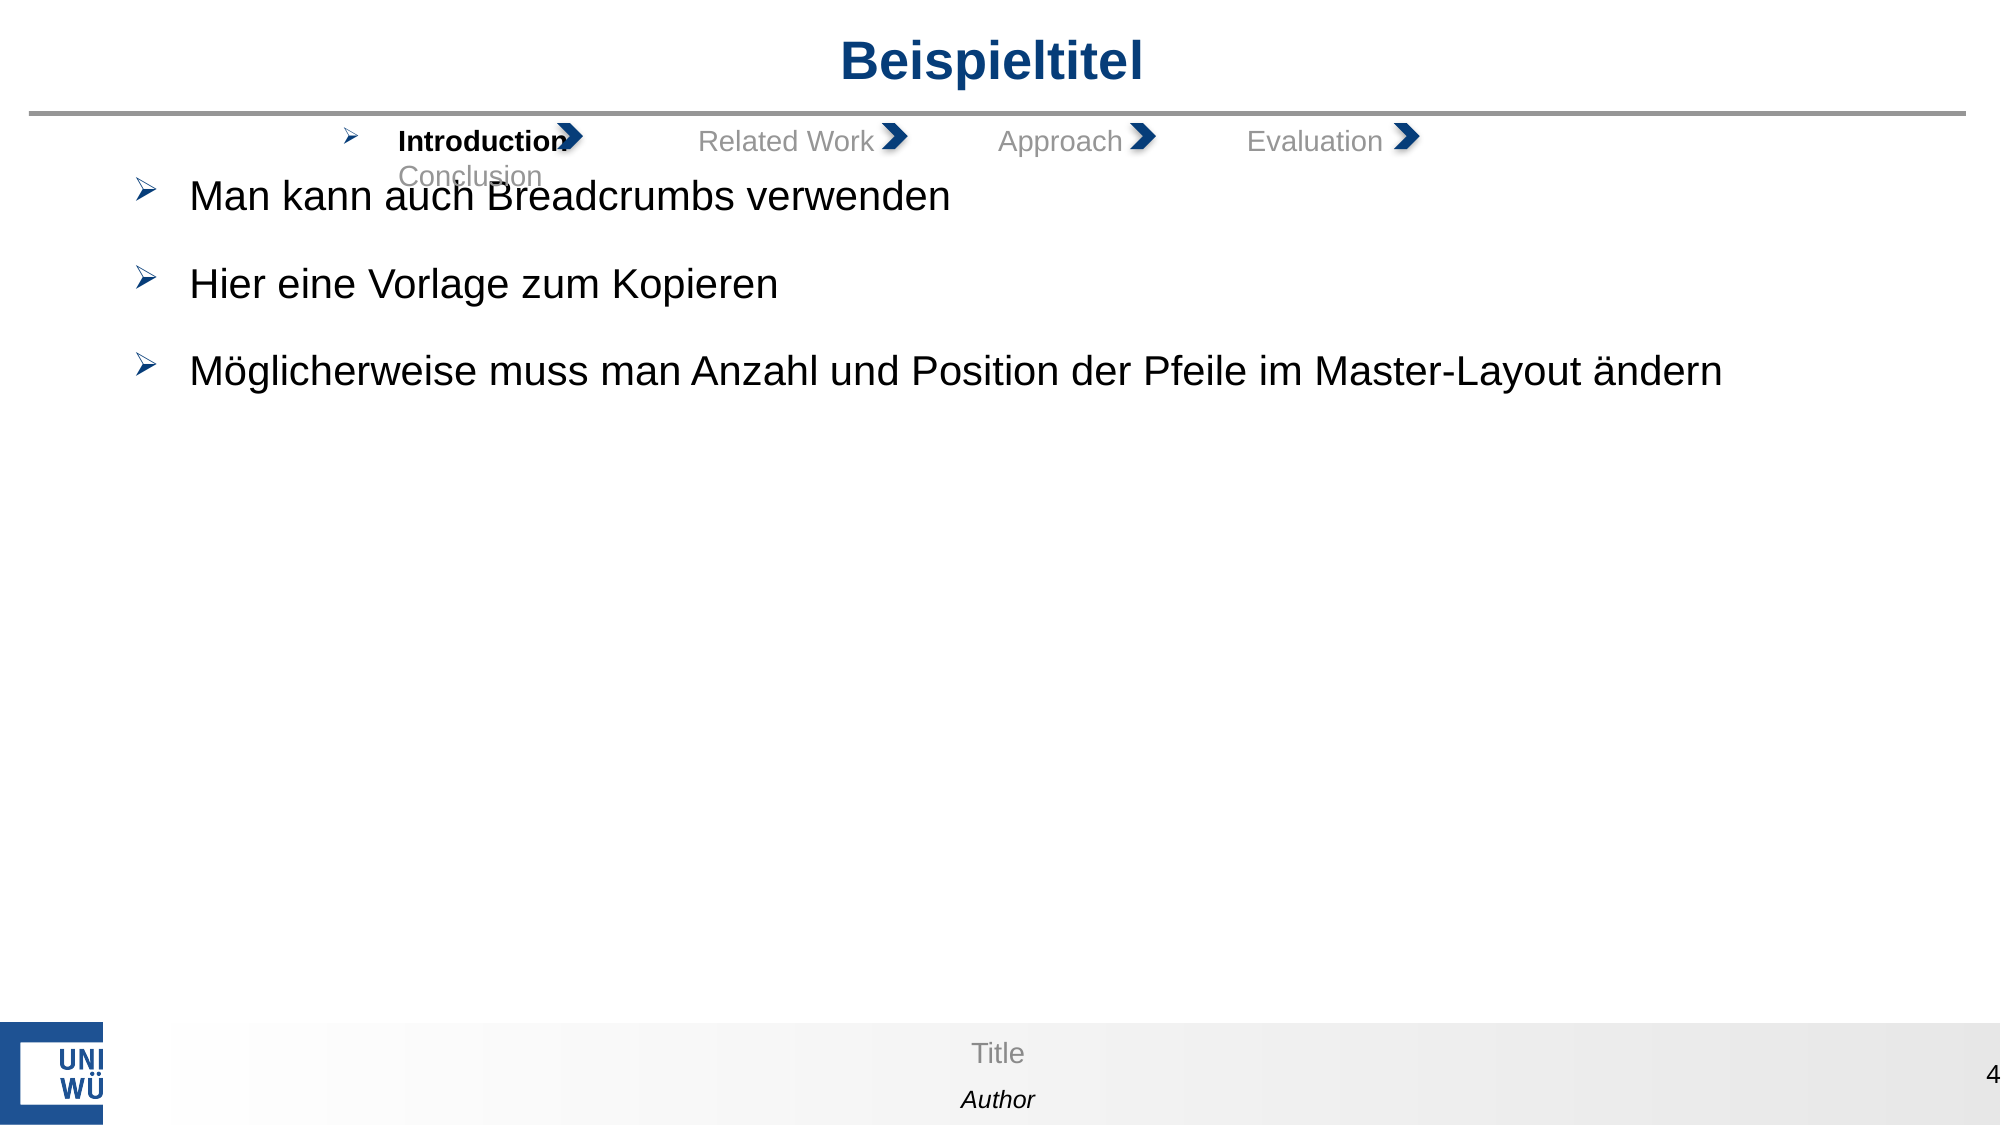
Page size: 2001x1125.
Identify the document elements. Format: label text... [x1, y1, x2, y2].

text_box [557, 123, 583, 150]
text_box [1129, 123, 1156, 150]
title Beispieltitel [118, 4, 1867, 111]
text_box [1393, 123, 1420, 150]
text_box [881, 123, 908, 150]
list Man kann auch Breadcrumbs verwenden Hier eine Vorlage zum Kopieren Möglicherweise muss man Anzahl und Position der Pfeile im Master-Layout ändern [118, 161, 1867, 1000]
picture [0, 1022, 103, 1125]
list Introduction Related Work Approach Evaluation Conclusion [326, 114, 1638, 159]
